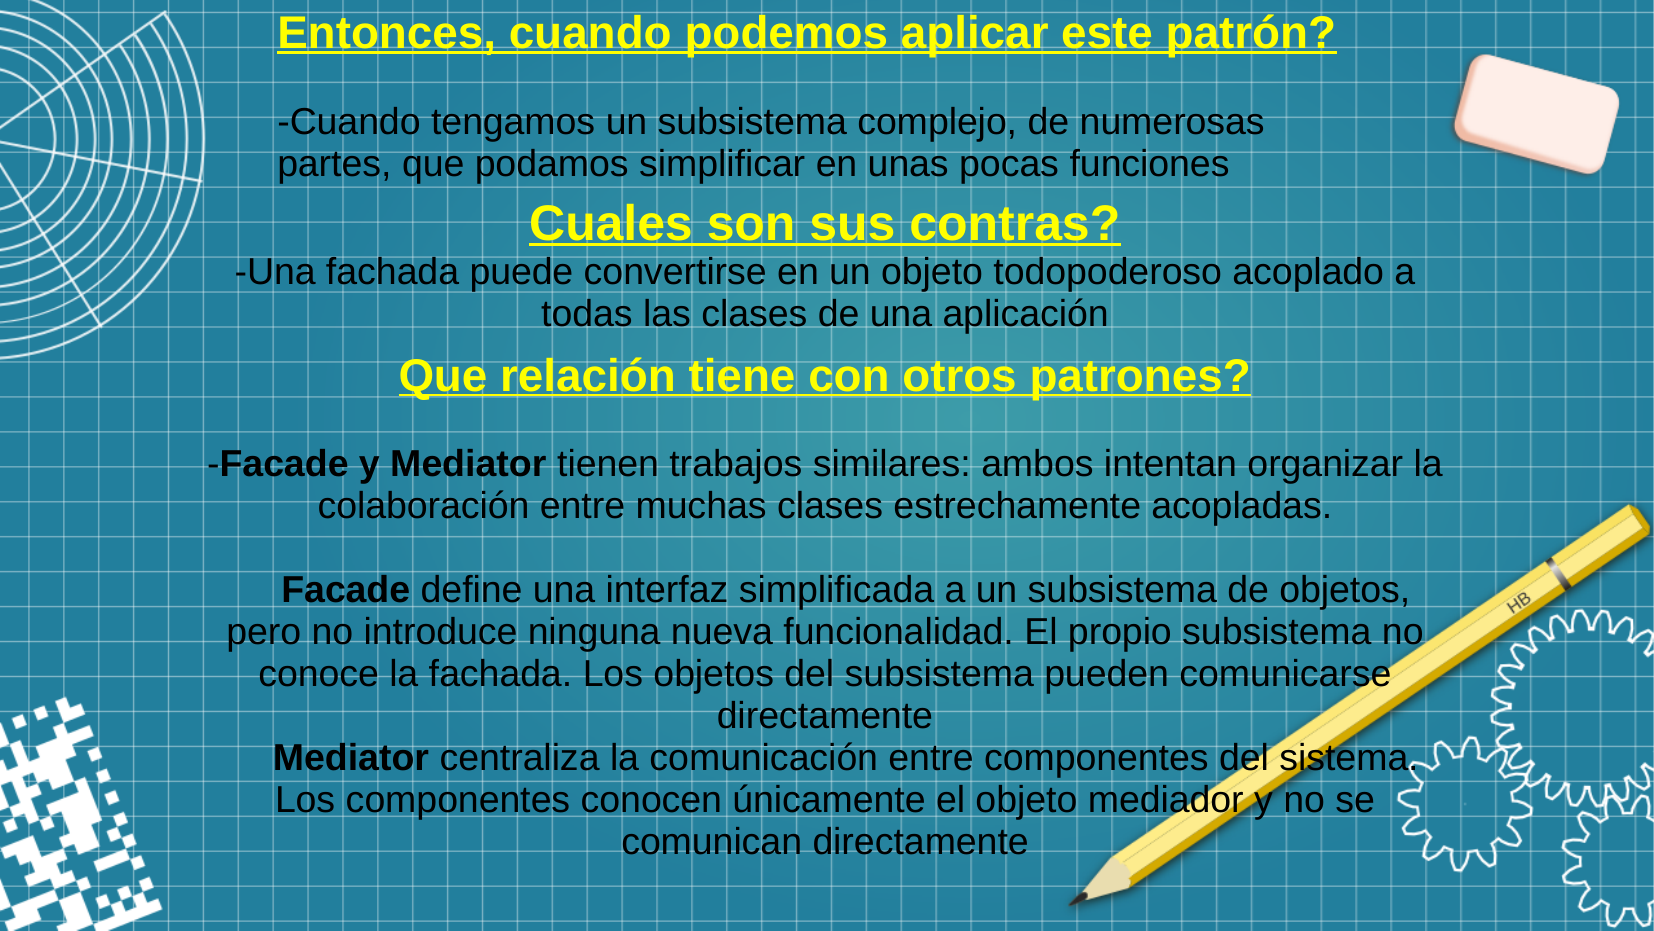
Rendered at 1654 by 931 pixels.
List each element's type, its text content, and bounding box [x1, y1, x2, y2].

picture [0, 0, 1654, 931]
text_box Entonces, cuando podemos aplicar este patrón? -Cuando tengamos un subsistema complejo, de numerosas partes, que podamos simplificar en unas pocas funciones [262, 0, 1388, 187]
text_box Cuales son sus contras? -Una fachada puede convertirse en un objeto todopoderoso acoplado a todas las clases de una aplicación [187, 187, 1463, 342]
text_box Que relación tiene con otros patrones? -Facade y Mediator tienen trabajos similares: ambos intentan organizar la colaboración entre muchas clases estrechamente acopladas. Facade define una interfaz simplificada a un subsistema de objetos, pero no introduce ninguna nueva funcionalidad. El propio subsistema no conoce la fachada. Los objetos del subsistema pueden comunicarse directamente Mediator centraliza la comunicación entre componentes del sistema. Los componentes conocen únicamente el objeto mediador y no se comunican directamente [187, 342, 1463, 912]
